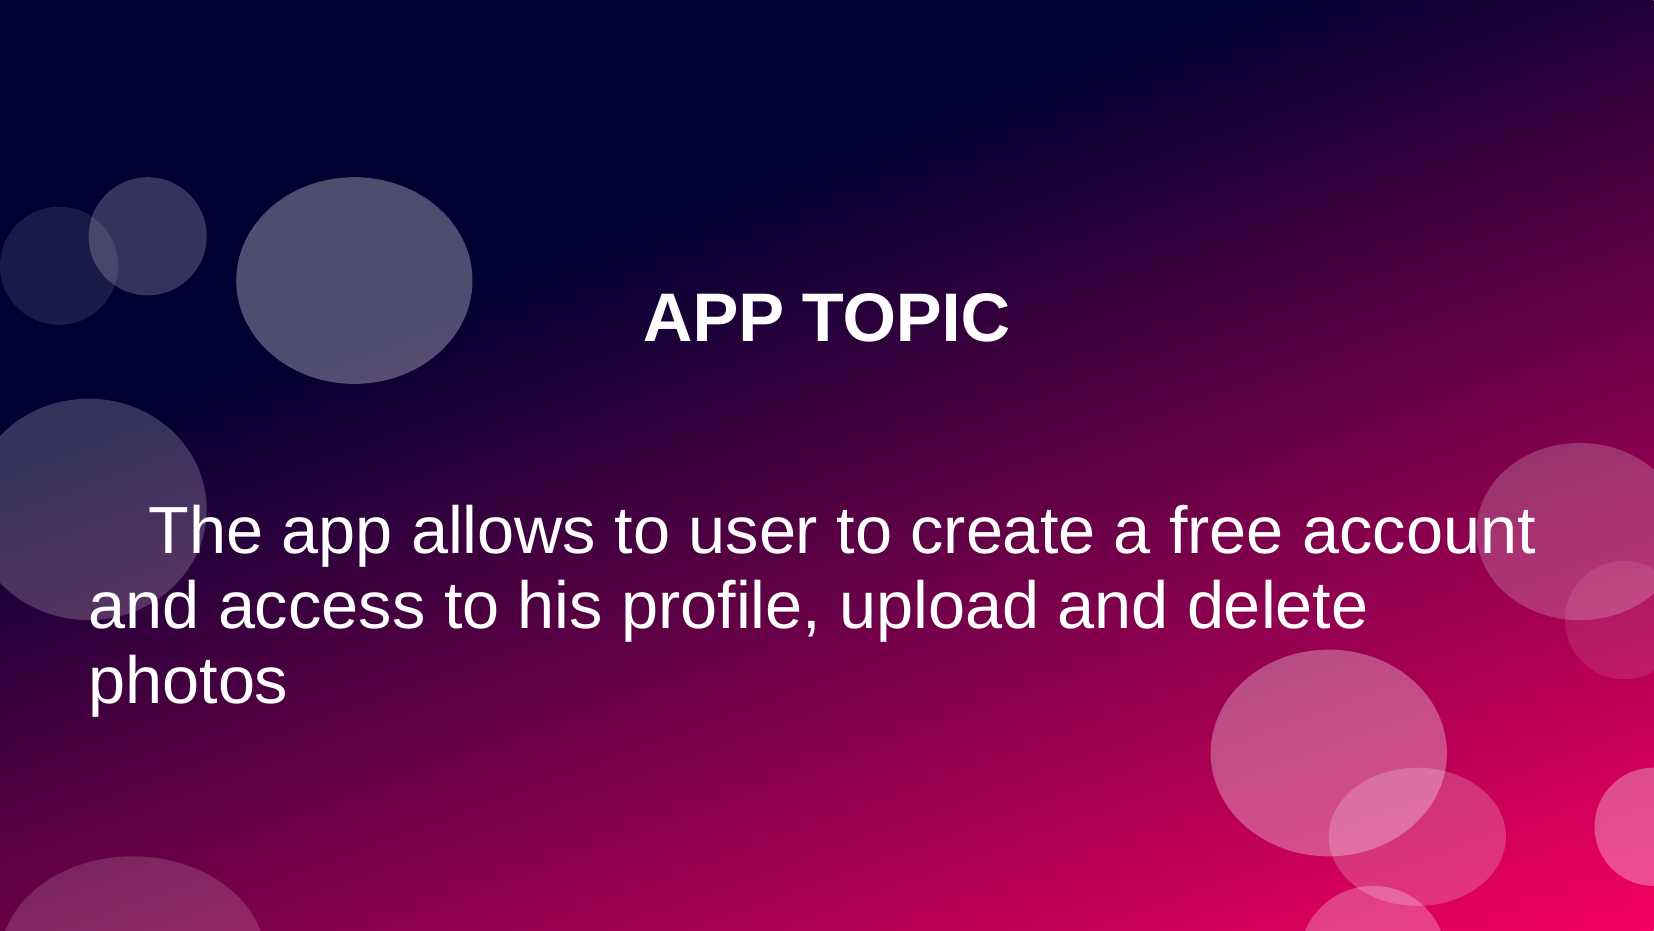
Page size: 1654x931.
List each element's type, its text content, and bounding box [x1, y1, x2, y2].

title APP TOPIC [88, 236, 1565, 399]
subtitle The app allows to user to create a free account and access to his profile, upload and delete photos [88, 428, 1565, 783]
